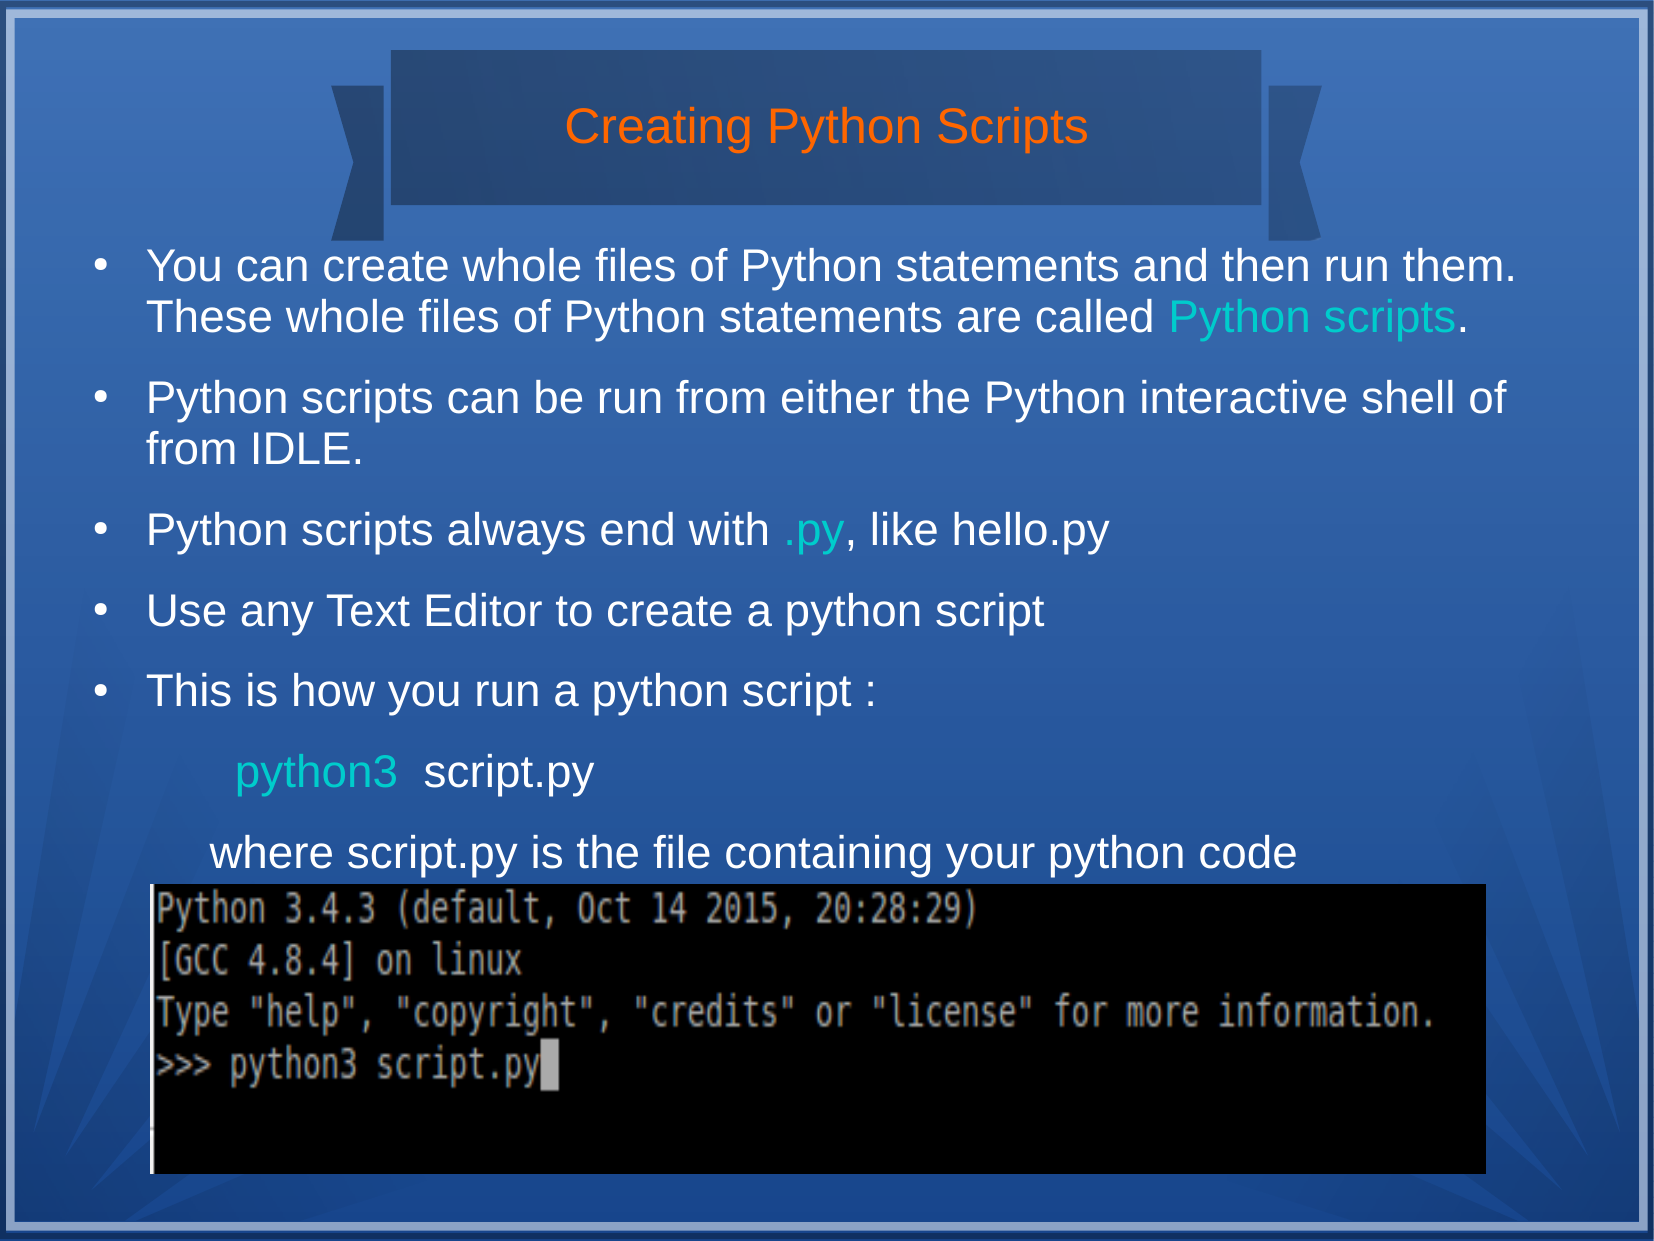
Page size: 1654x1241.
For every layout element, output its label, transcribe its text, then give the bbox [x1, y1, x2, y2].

picture [150, 884, 1486, 1175]
title Creating Python Scripts [389, 47, 1264, 205]
list You can create whole files of Python statements and then run them. These whole files of Python statements are called Python scripts. Python scripts can be run from either the Python interactive shell of from IDLE. Python scripts always end with .py, like hello.py Use any Text Editor to create a python script This is how you run a python script : python3 script.py where script.py is the file containing your python code [75, 240, 1564, 1200]
